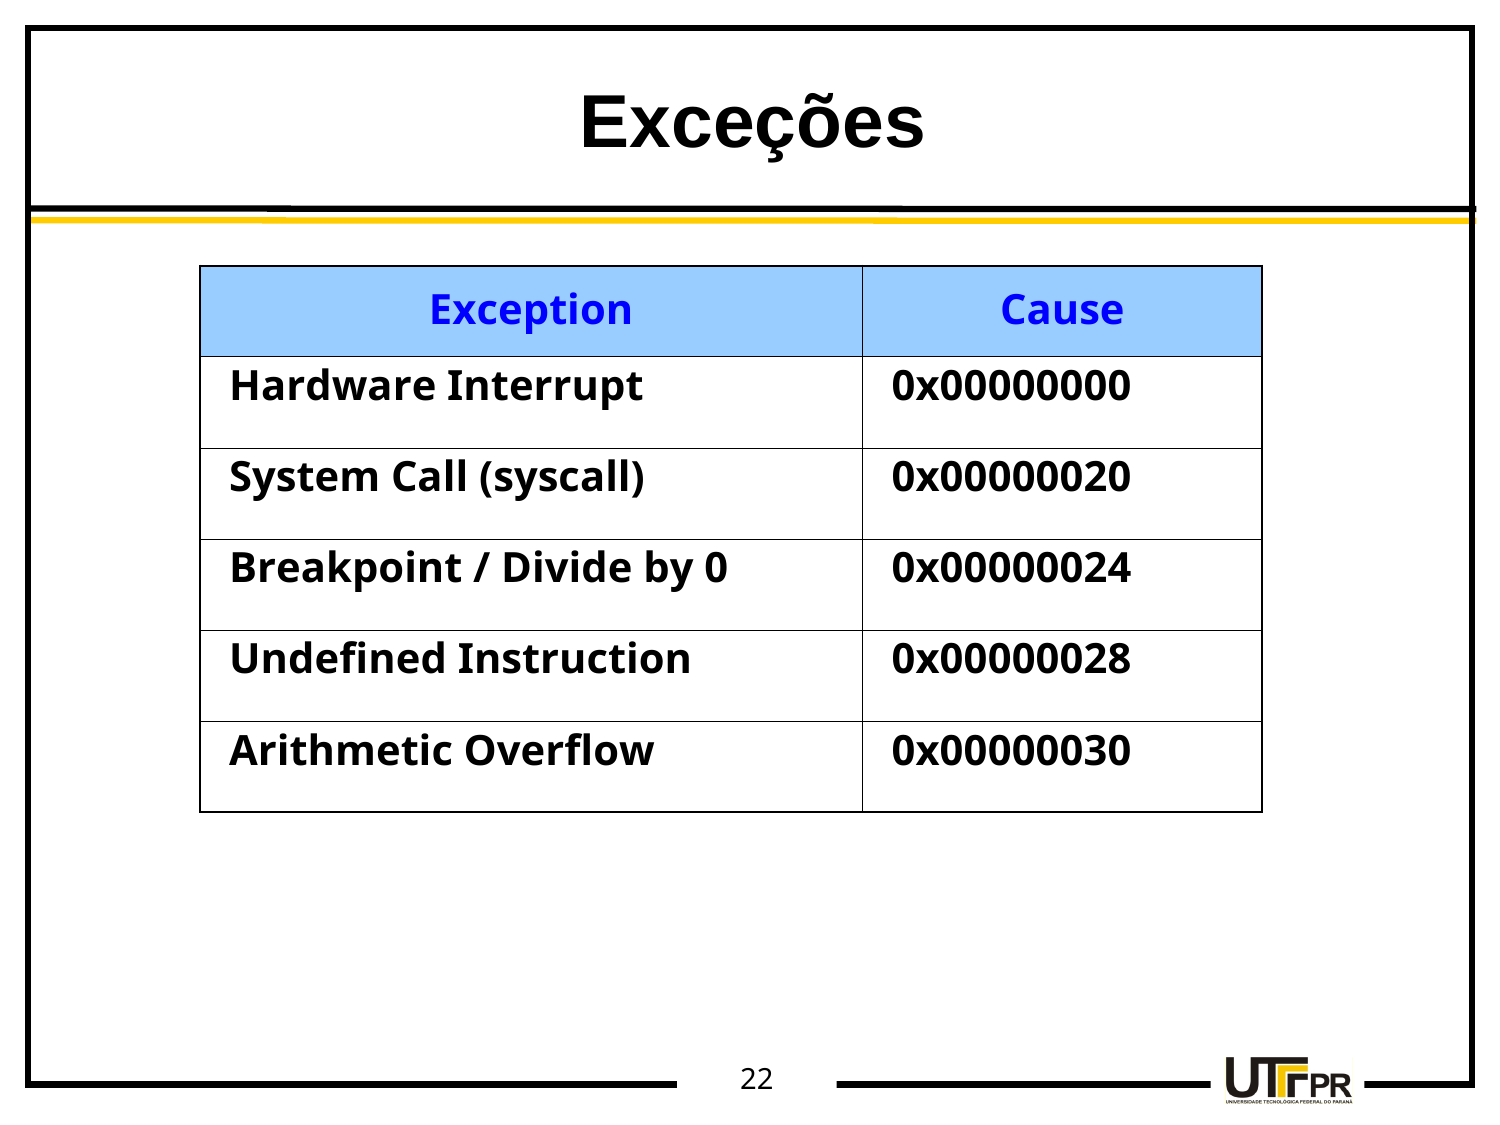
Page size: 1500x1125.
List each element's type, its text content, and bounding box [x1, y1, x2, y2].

picture [1225, 1057, 1353, 1104]
table_cell 0x00000020 [863, 449, 1261, 539]
table_header Exception [201, 267, 862, 356]
table_header Cause [863, 267, 1261, 356]
table_cell Breakpoint / Divide by 0 [201, 540, 862, 630]
table_cell Undefined Instruction [201, 631, 862, 721]
table_cell System Call (syscall) [201, 449, 862, 539]
table_cell 0x00000028 [863, 631, 1261, 721]
table_cell 0x00000030 [863, 722, 1261, 811]
table_cell 0x00000000 [863, 357, 1261, 448]
title Exceções [29, 36, 1477, 207]
table_cell 0x00000024 [863, 540, 1261, 630]
table_cell Hardware Interrupt [201, 357, 862, 448]
table_cell Arithmetic Overflow [201, 722, 862, 811]
